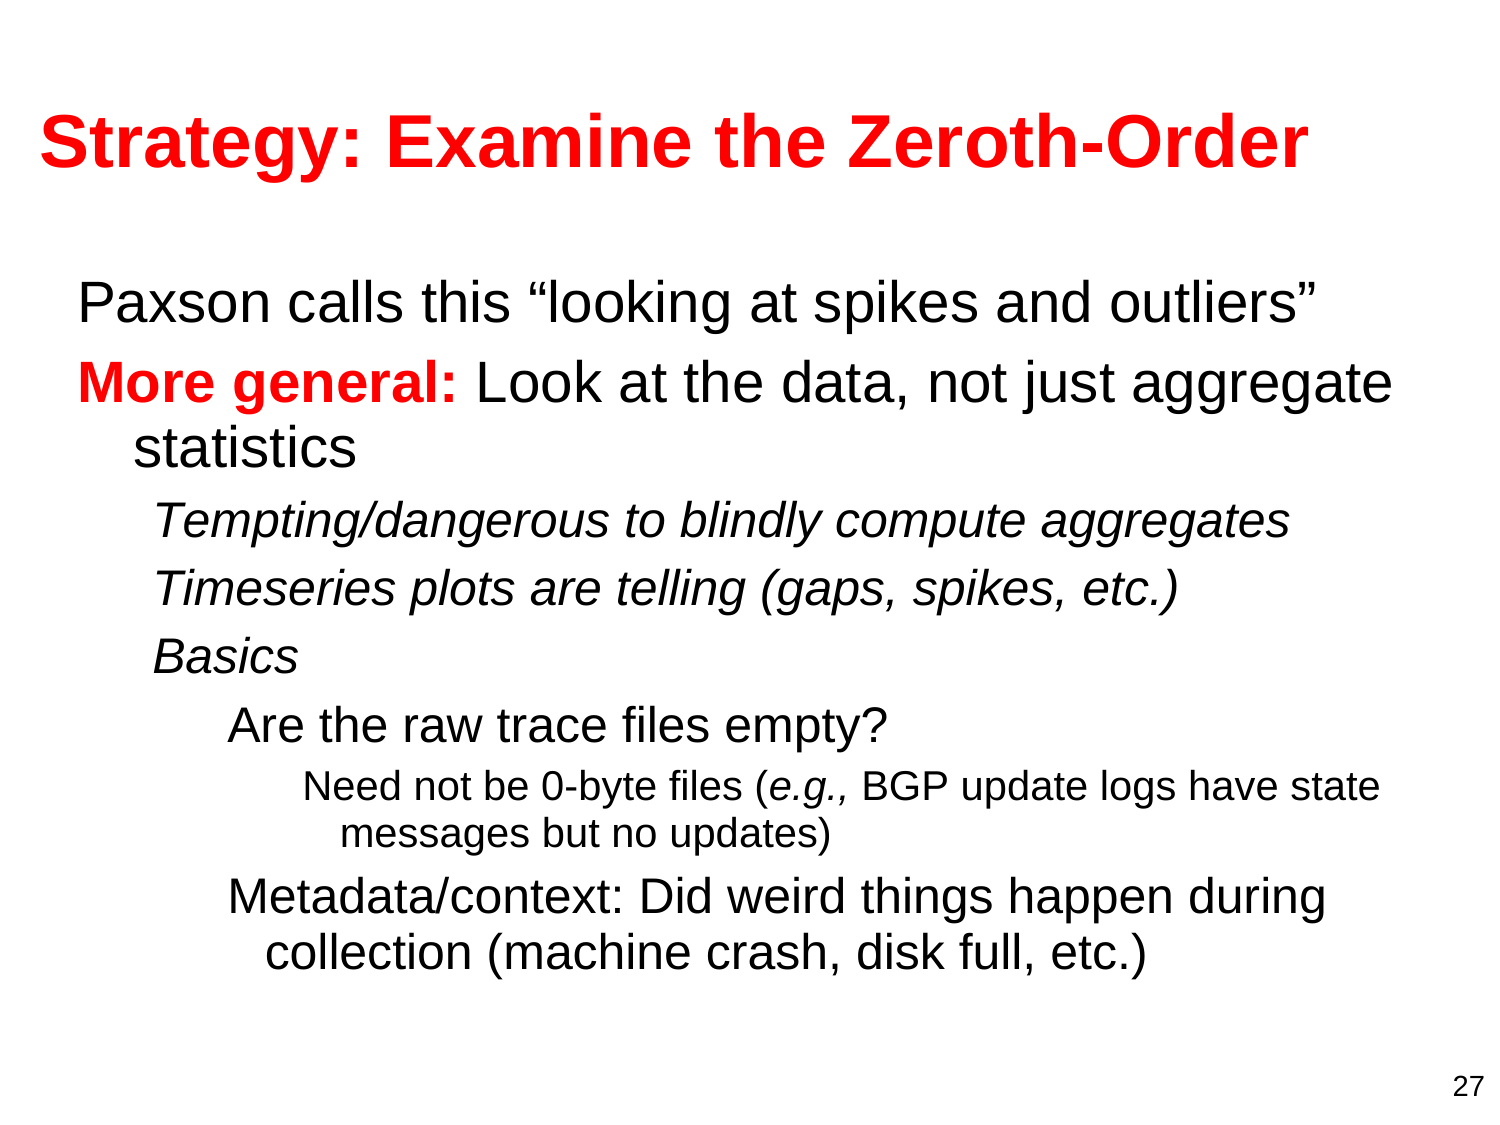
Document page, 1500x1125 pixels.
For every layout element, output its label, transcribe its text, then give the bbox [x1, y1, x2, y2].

list Paxson calls this “looking at spikes and outliers” More general: Look at the data, not just aggregate statistics Tempting/dangerous to blindly compute aggregates Timeseries plots are telling (gaps, spikes, etc.) Basics Are the raw trace files empty? Need not be 0-byte files (e.g., BGP update logs have state messages but no updates) Metadata/context: Did weird things happen during collection (machine crash, disk full, etc.) [62, 262, 1426, 1125]
title Strategy: Examine the Zeroth-Order [24, 47, 1463, 236]
